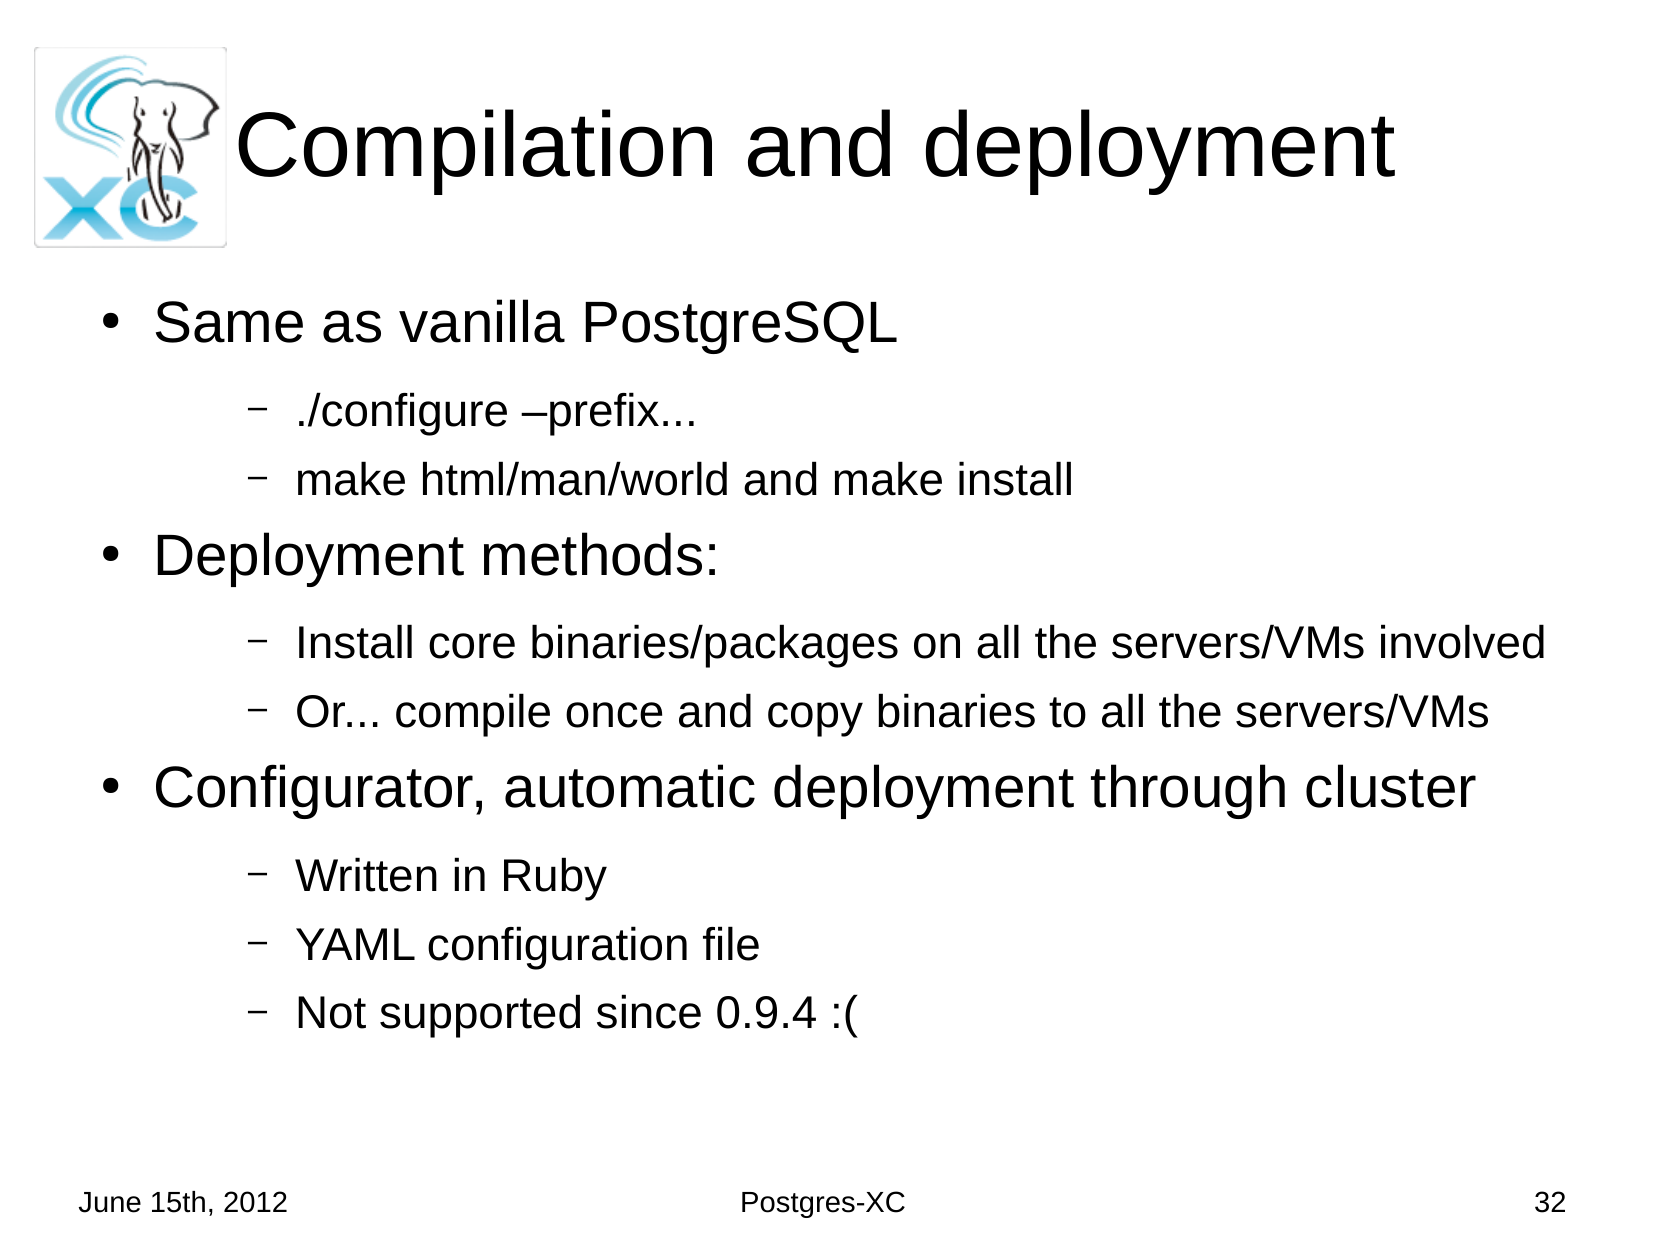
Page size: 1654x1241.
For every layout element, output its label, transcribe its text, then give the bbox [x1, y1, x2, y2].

title Compilation and deployment [234, 40, 1599, 248]
picture [34, 47, 227, 248]
list Same as vanilla PostgreSQL ./configure –prefix... make html/man/world and make install Deployment methods: Install core binaries/packages on all the servers/VMs involved Or... compile once and copy binaries to all the servers/VMs Configurator, automatic deployment through cluster Written in Ruby YAML configuration file Not supported since 0.9.4 :( [82, 290, 1571, 1039]
